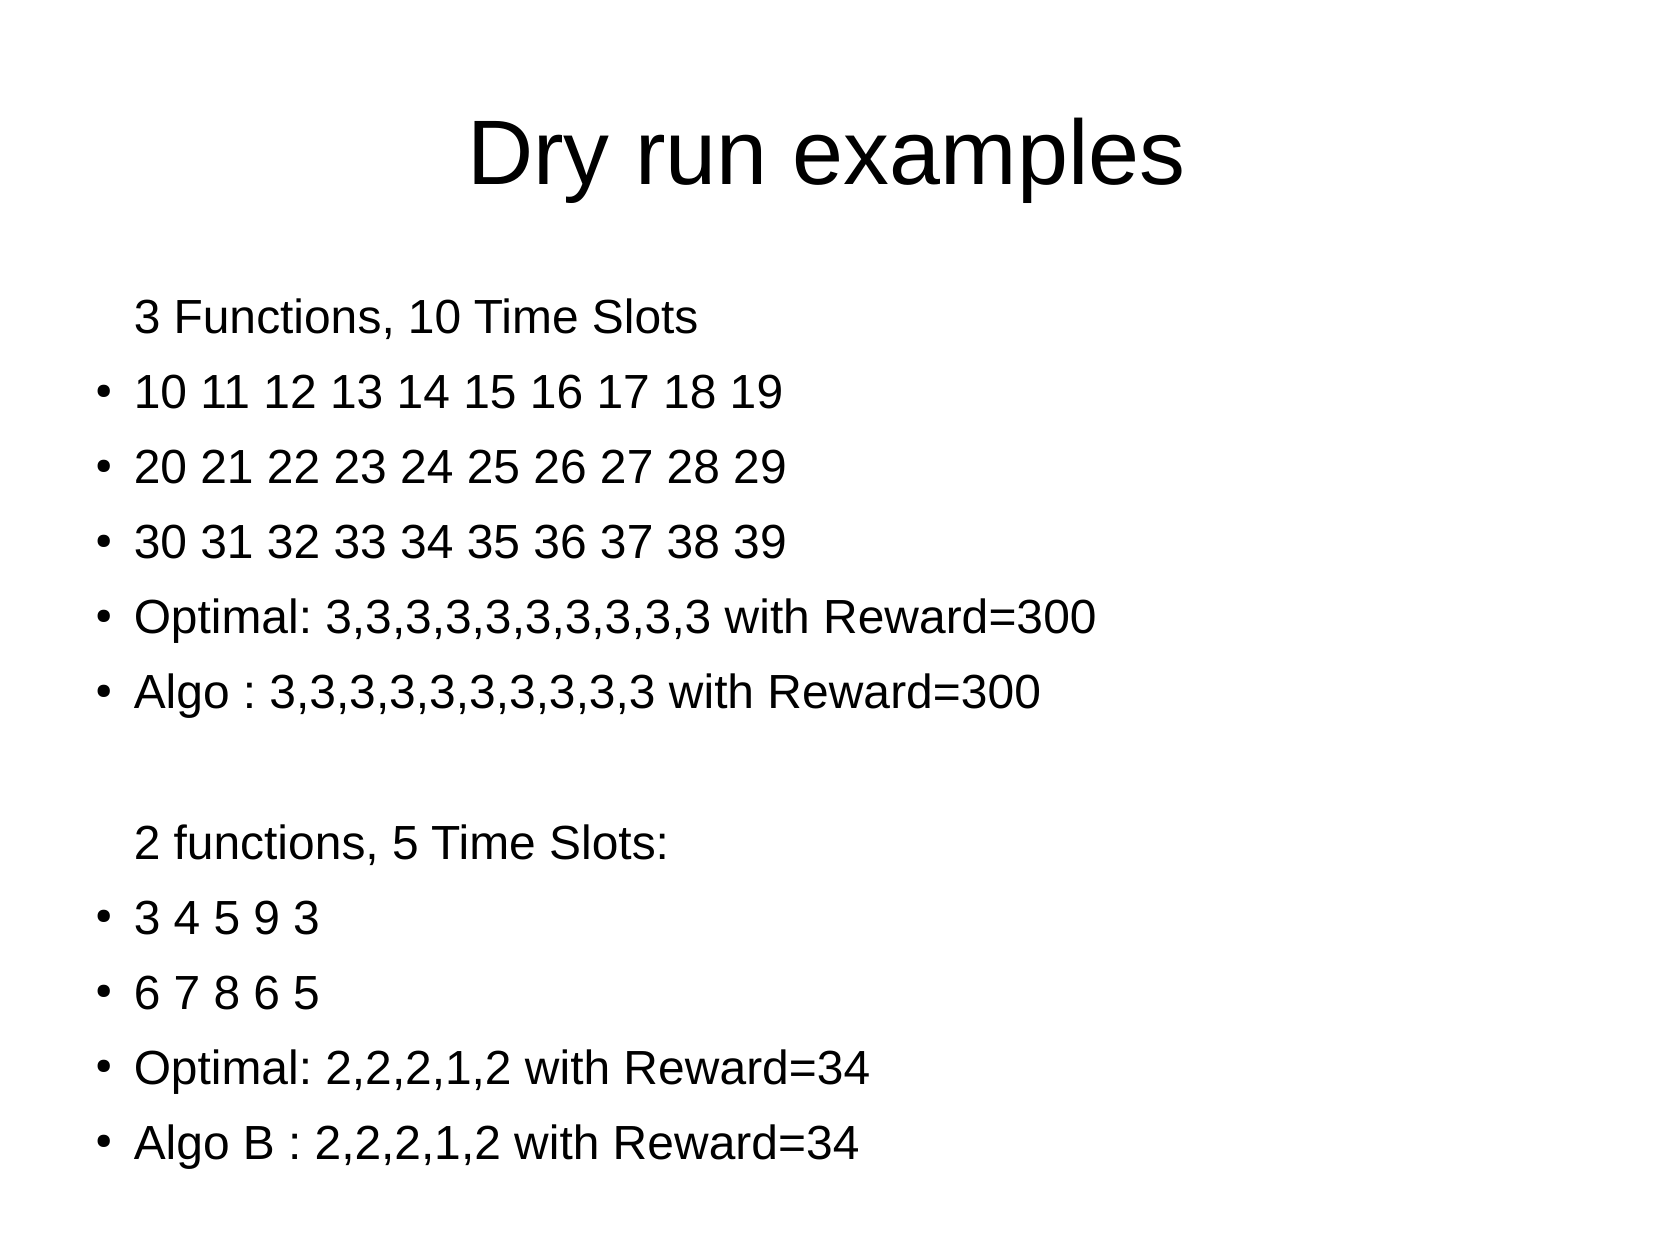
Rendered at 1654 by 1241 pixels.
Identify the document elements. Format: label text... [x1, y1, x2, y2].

list 3 Functions, 10 Time Slots 10 11 12 13 14 15 16 17 18 19 20 21 22 23 24 25 26 27 28 29 30 31 32 33 34 35 36 37 38 39 Optimal: 3,3,3,3,3,3,3,3,3,3 with Reward=300 Algo : 3,3,3,3,3,3,3,3,3,3 with Reward=300 2 functions, 5 Time Slots: 3 4 5 9 3 6 7 8 6 5 Optimal: 2,2,2,1,2 with Reward=34 Algo B : 2,2,2,1,2 with Reward=34 [82, 290, 1571, 1182]
title Dry run examples [82, 49, 1571, 257]
